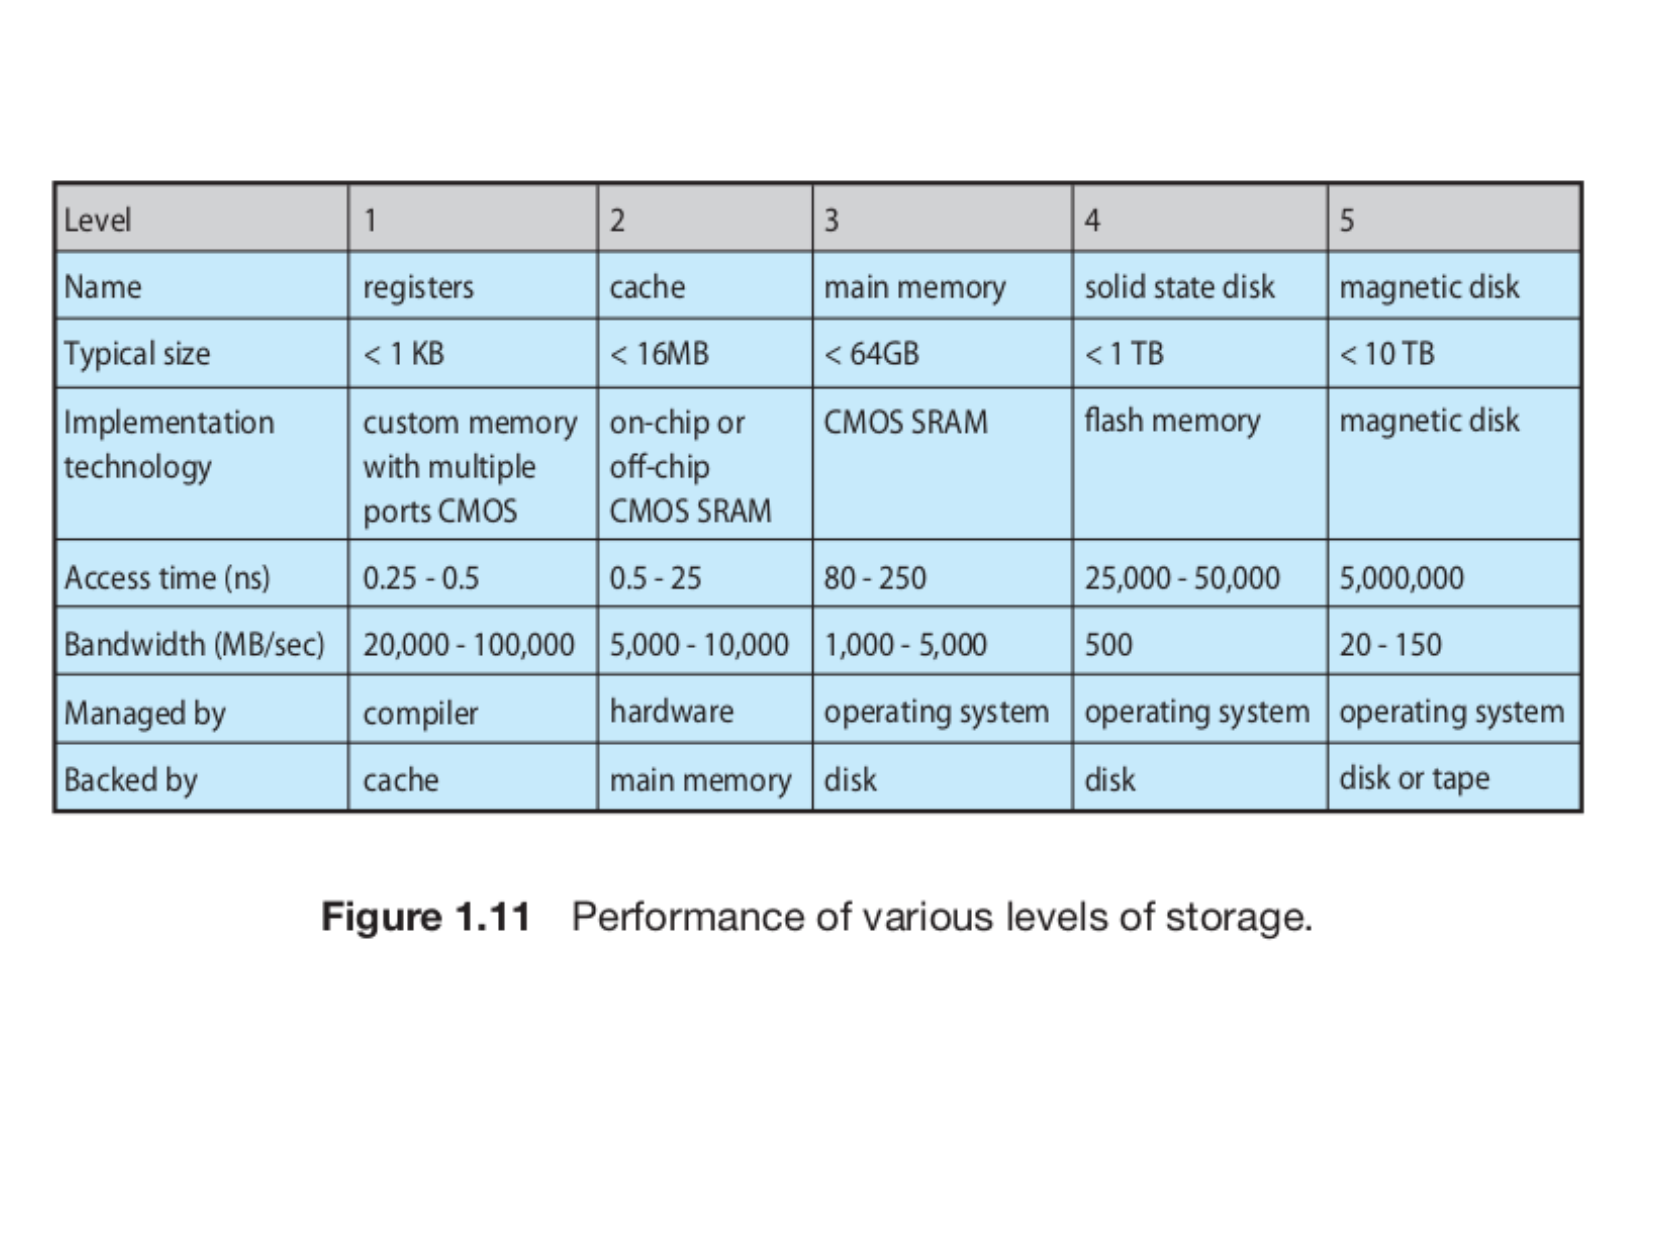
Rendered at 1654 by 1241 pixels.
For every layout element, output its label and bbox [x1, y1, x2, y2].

picture [26, 165, 1633, 945]
